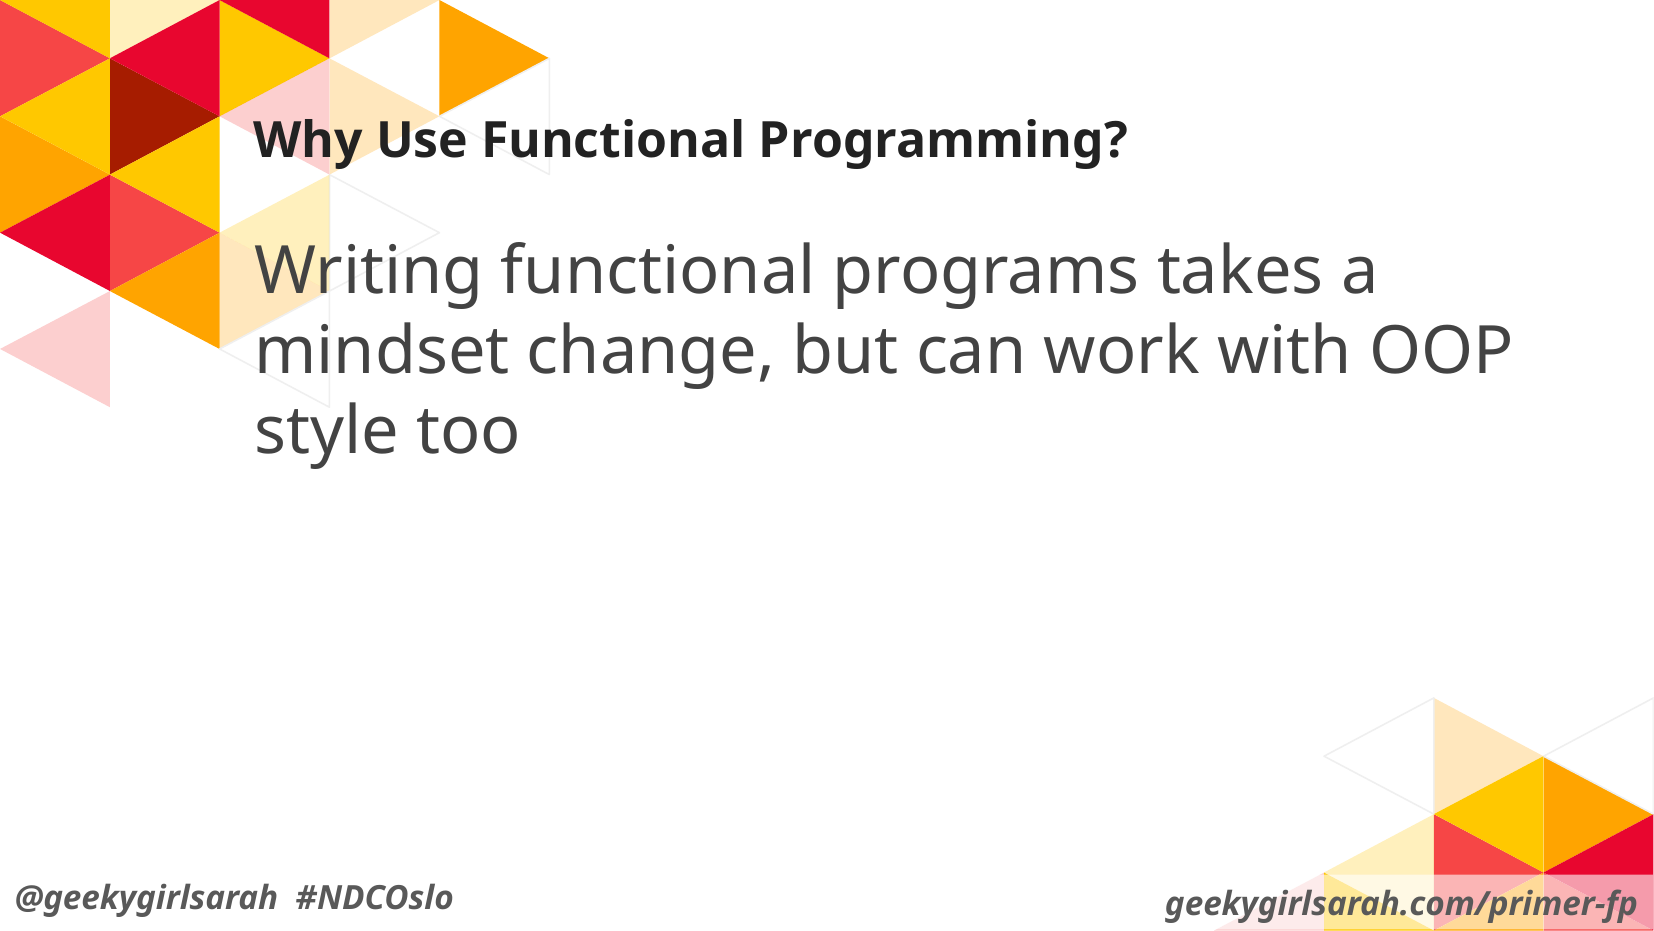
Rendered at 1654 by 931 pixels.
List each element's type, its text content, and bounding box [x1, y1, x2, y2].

title Why Use Functional Programming? [238, 61, 1406, 183]
list Writing functional programs takes a mindset change, but can work with OOP style too [238, 211, 1605, 737]
